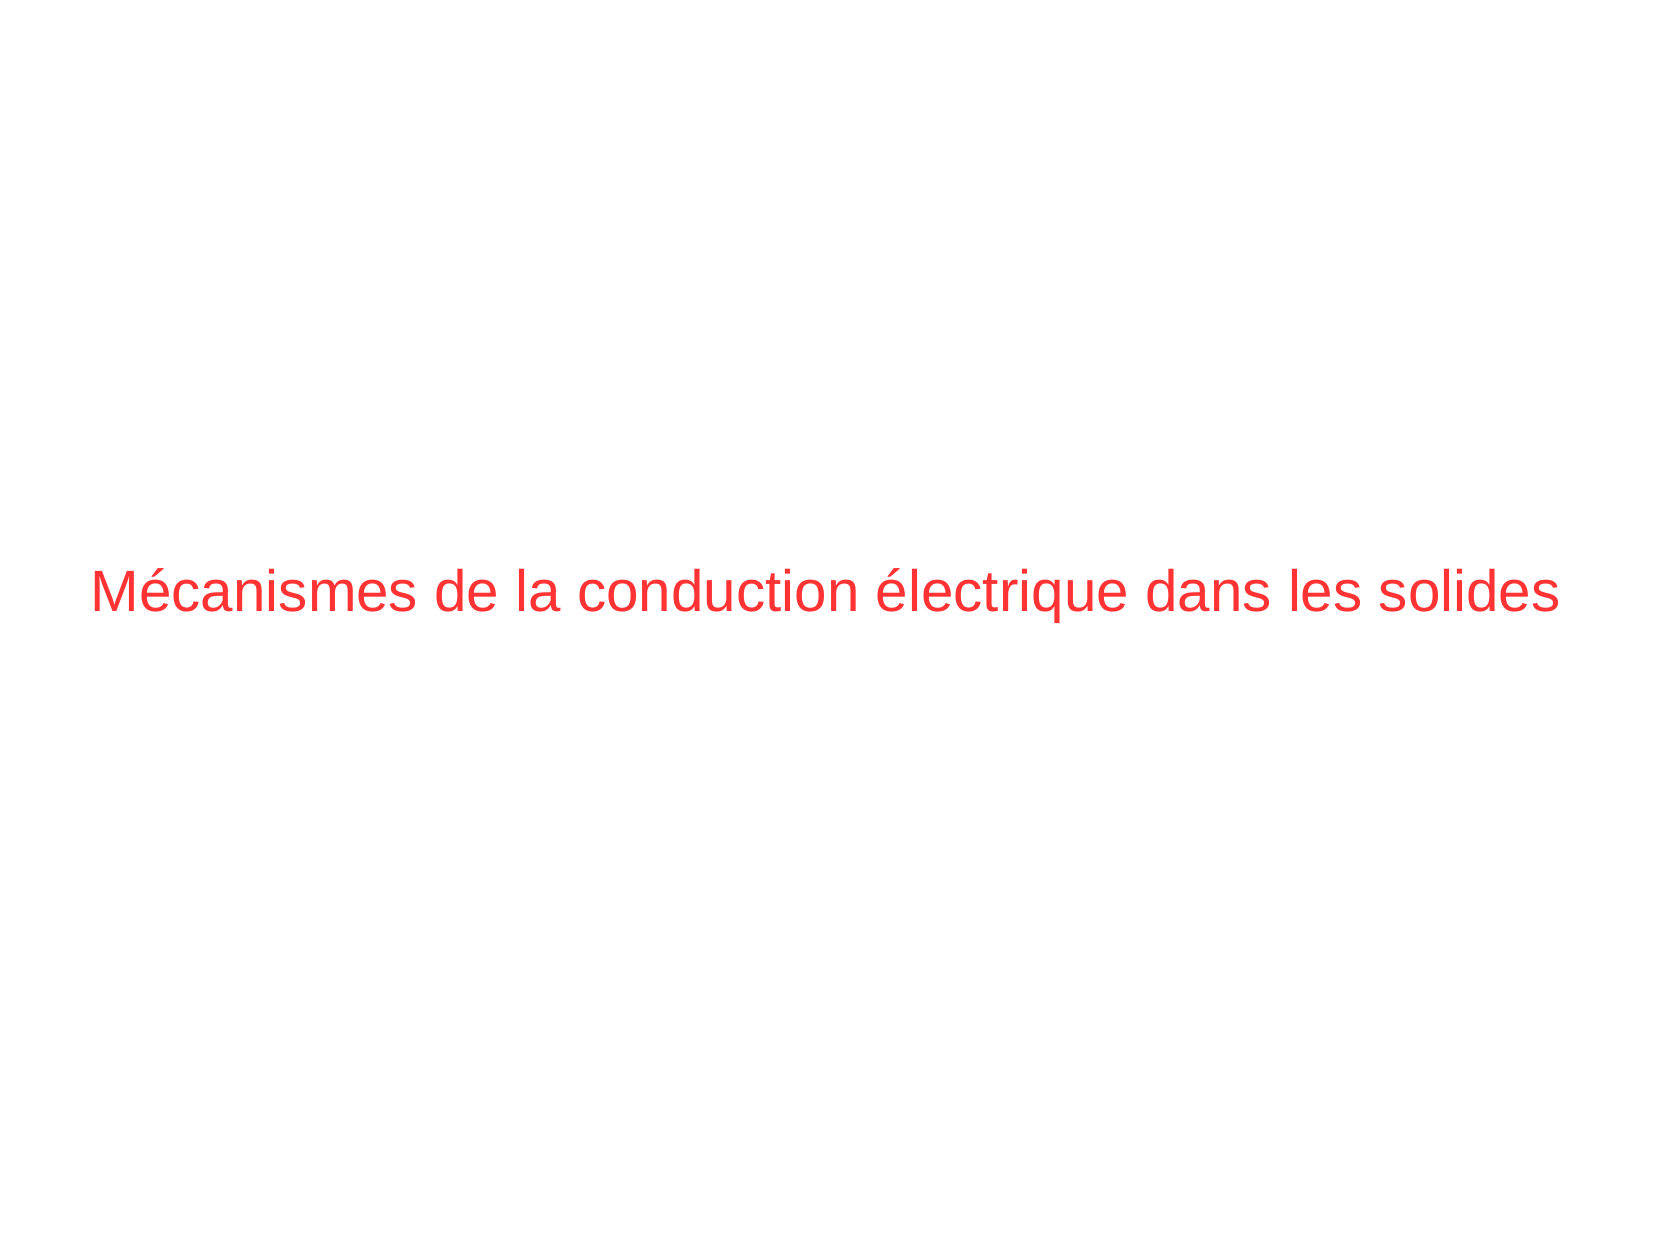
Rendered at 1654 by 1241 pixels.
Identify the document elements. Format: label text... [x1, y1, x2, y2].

title Mécanismes de la conduction électrique dans les solides [82, 468, 1571, 715]
